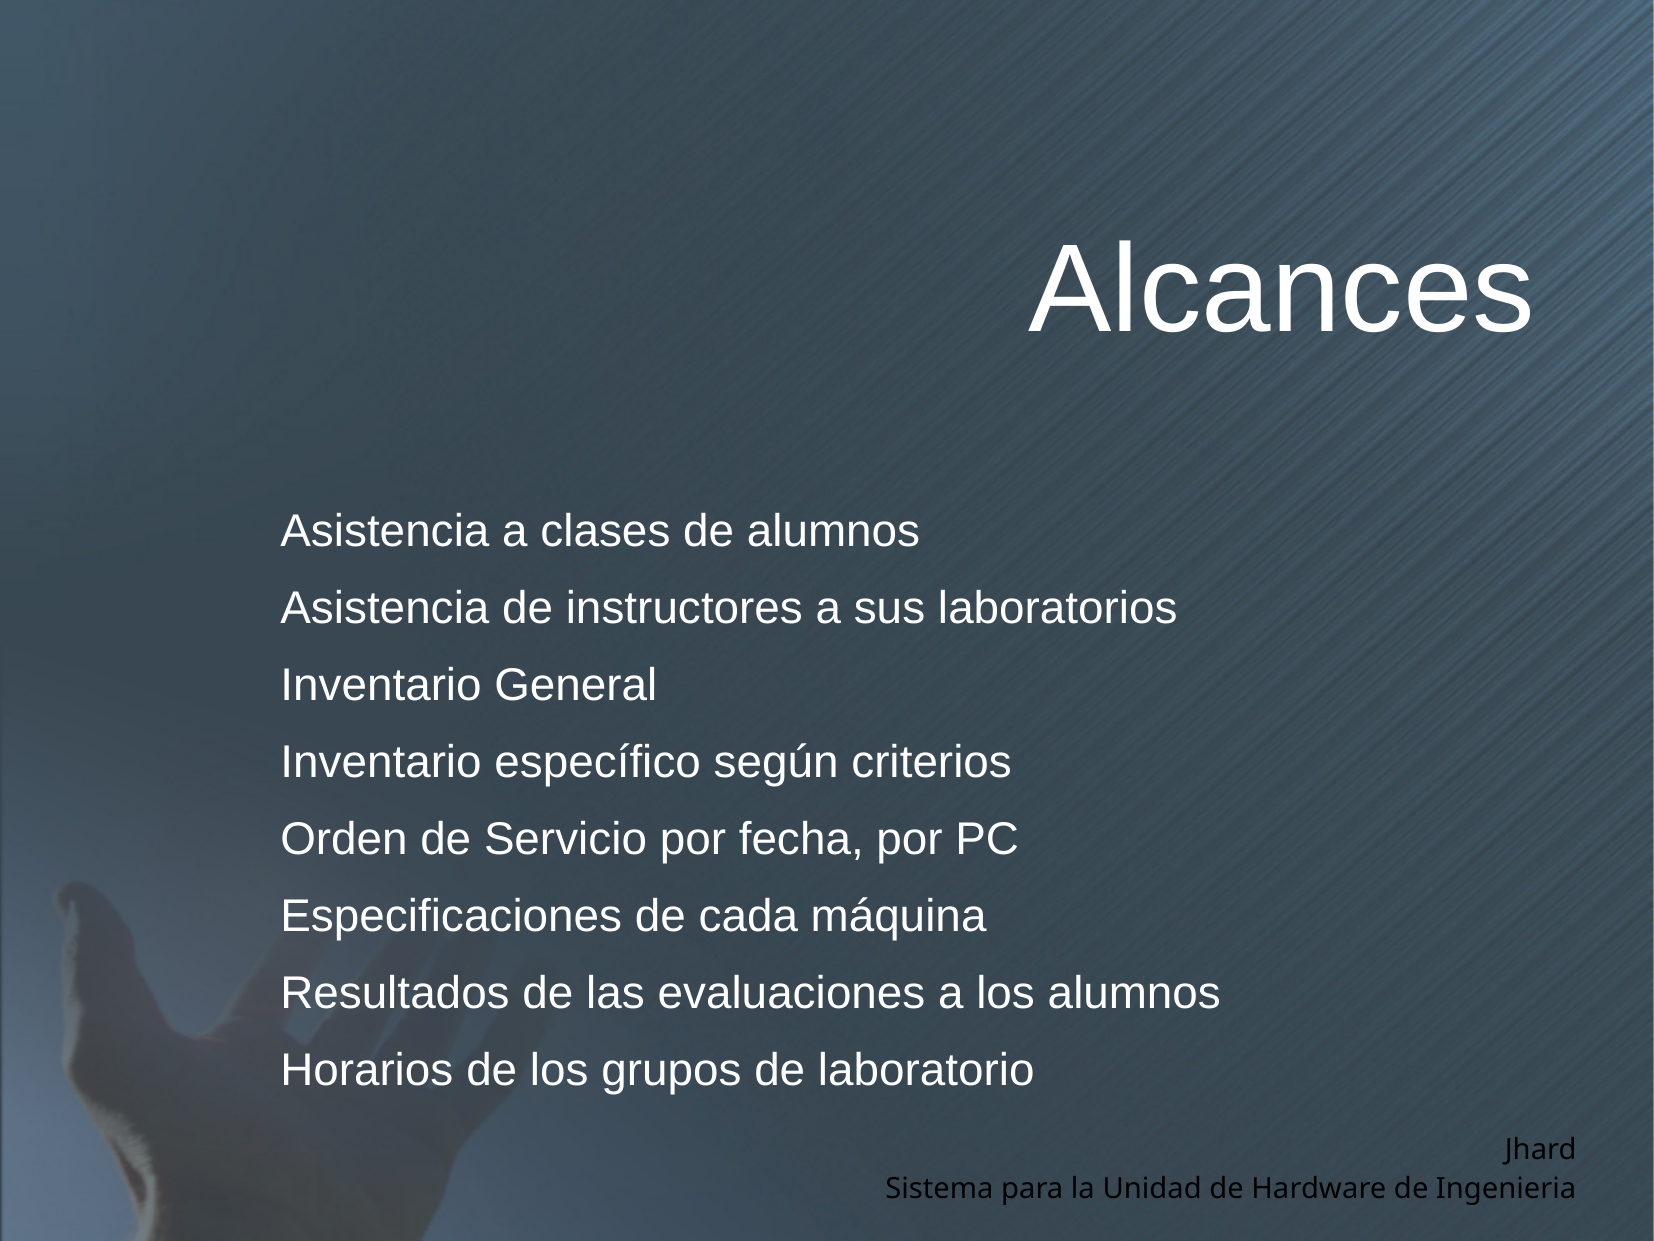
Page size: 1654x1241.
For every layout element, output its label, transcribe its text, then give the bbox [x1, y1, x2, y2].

picture [0, 0, 1654, 1241]
text_box Asistencia a clases de alumnos Asistencia de instructores a sus laboratorios Inventario General Inventario específico según criterios Orden de Servicio por fecha, por PC Especificaciones de cada máquina Resultados de las evaluaciones a los alumnos Horarios de los grupos de laboratorio [265, 472, 1565, 1093]
title Alcances [584, 191, 1536, 384]
